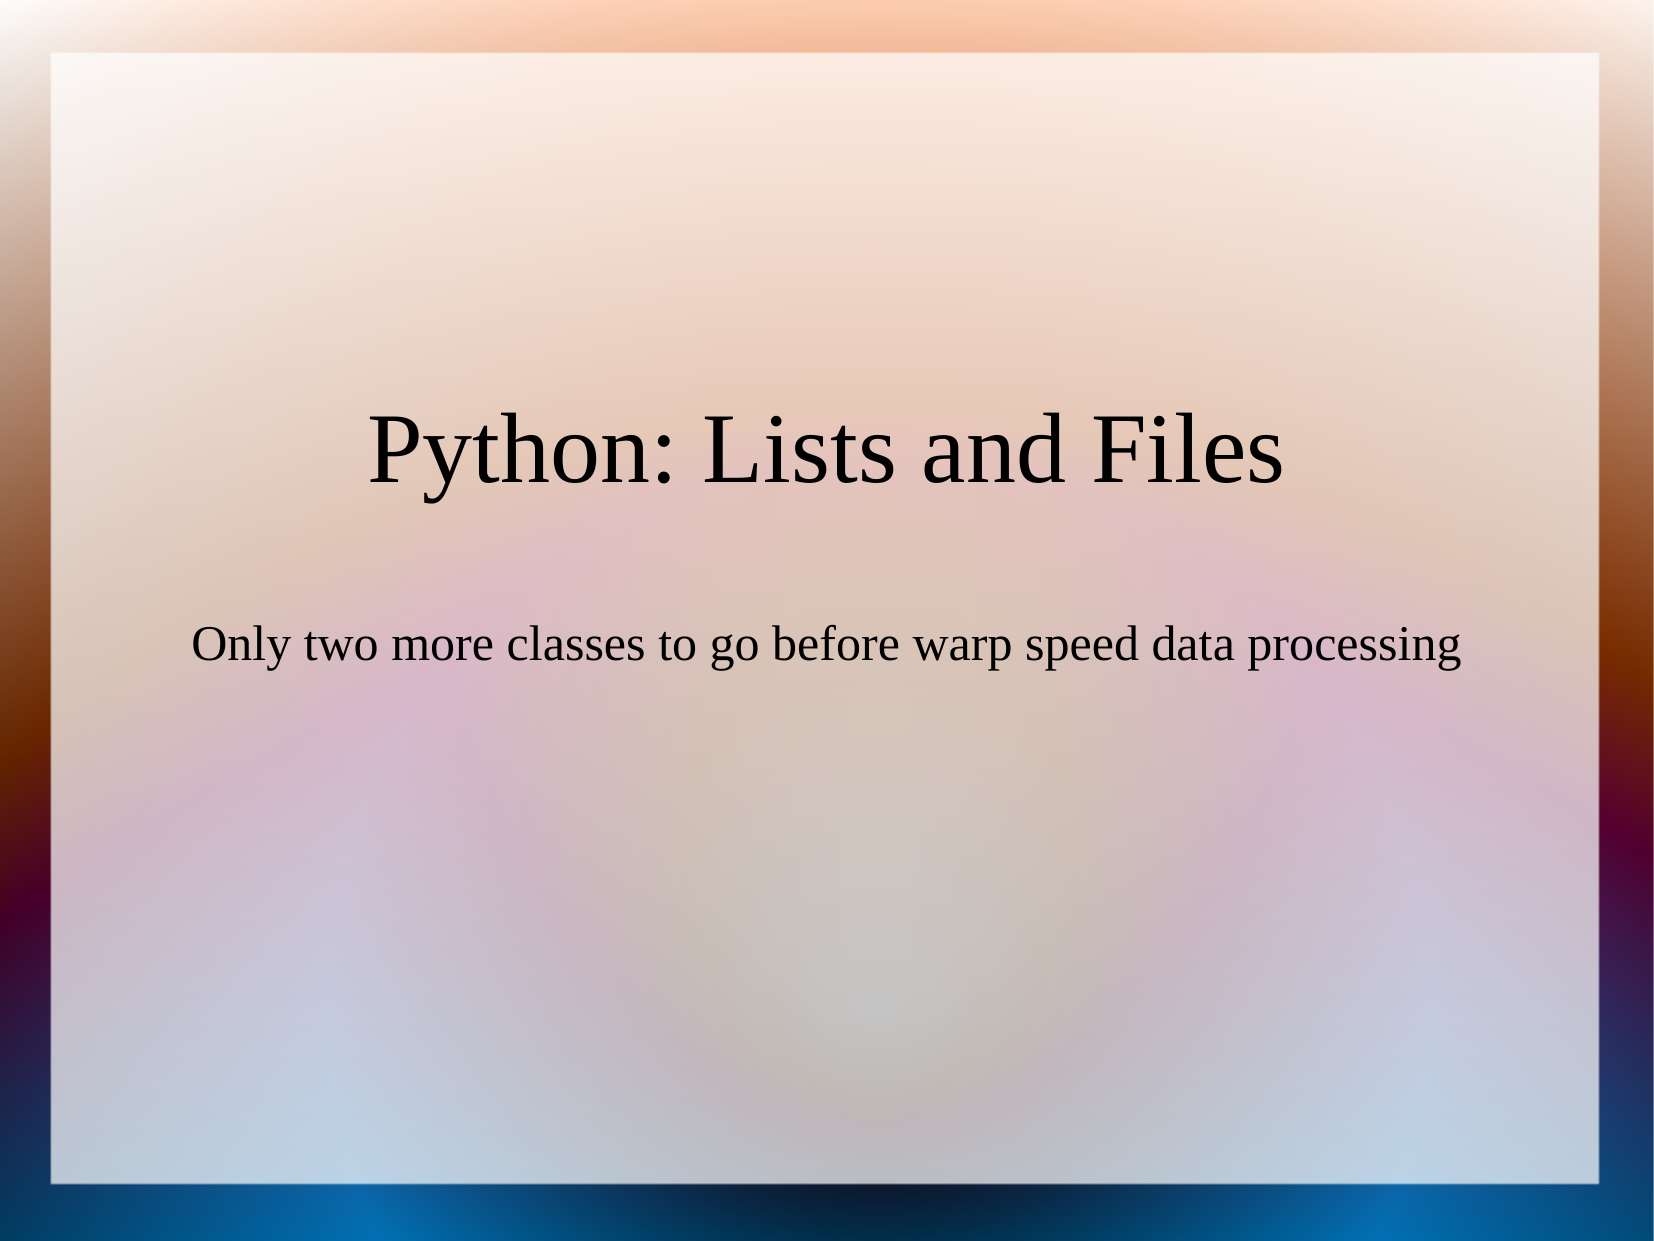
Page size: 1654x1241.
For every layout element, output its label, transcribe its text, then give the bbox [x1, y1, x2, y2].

picture [0, 0, 1654, 1241]
subtitle Python: Lists and Files Only two more classes to go before warp speed data processing [82, 55, 1571, 1010]
